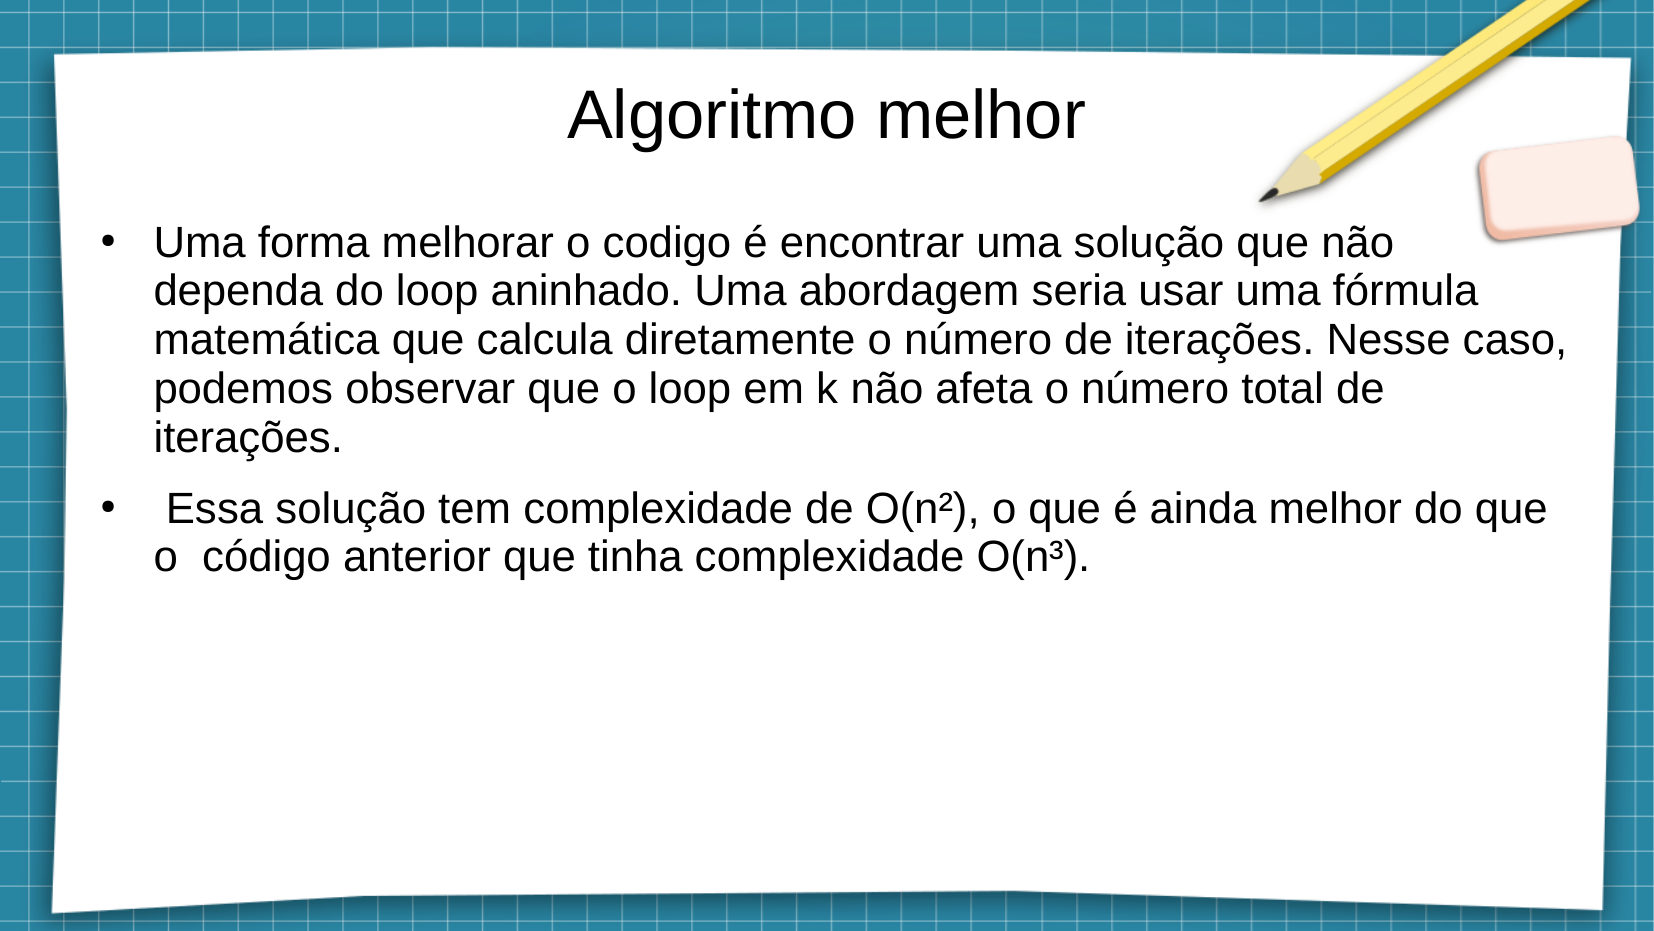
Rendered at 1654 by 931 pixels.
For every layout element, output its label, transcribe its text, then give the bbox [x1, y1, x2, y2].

title Algoritmo melhor [82, 37, 1571, 193]
picture [0, 0, 1654, 931]
list Uma forma melhorar o codigo é encontrar uma solução que não dependa do loop aninhado. Uma abordagem seria usar uma fórmula matemática que calcula diretamente o número de iterações. Nesse caso, podemos observar que o loop em k não afeta o número total de iterações. Essa solução tem complexidade de O(n²), o que é ainda melhor do que o código anterior que tinha complexidade O(n³). [82, 217, 1571, 758]
